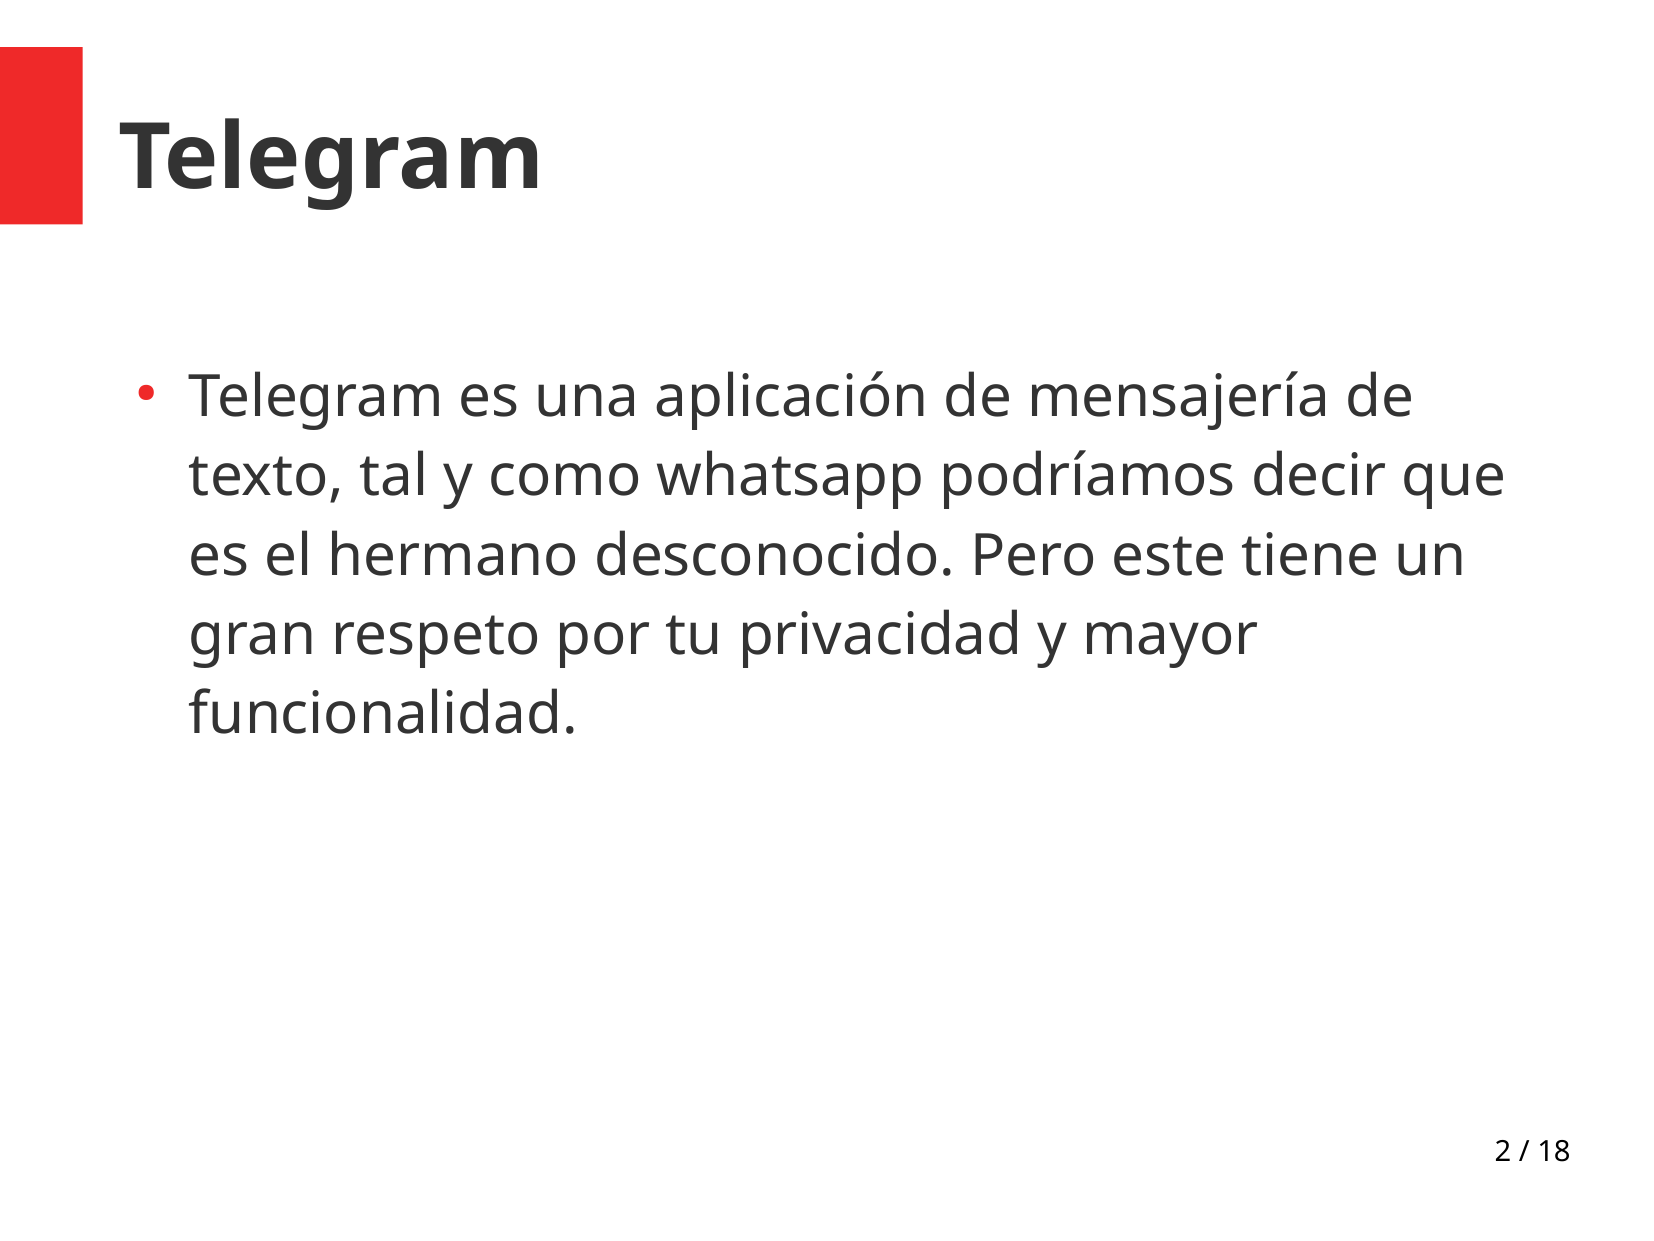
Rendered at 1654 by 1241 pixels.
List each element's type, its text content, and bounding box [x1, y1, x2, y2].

title Telegram [118, 49, 1571, 257]
list Telegram es una aplicación de mensajería de texto, tal y como whatsapp podríamos decir que es el hermano desconocido. Pero este tiene un gran respeto por tu privacidad y mayor funcionalidad. [118, 354, 1536, 1074]
